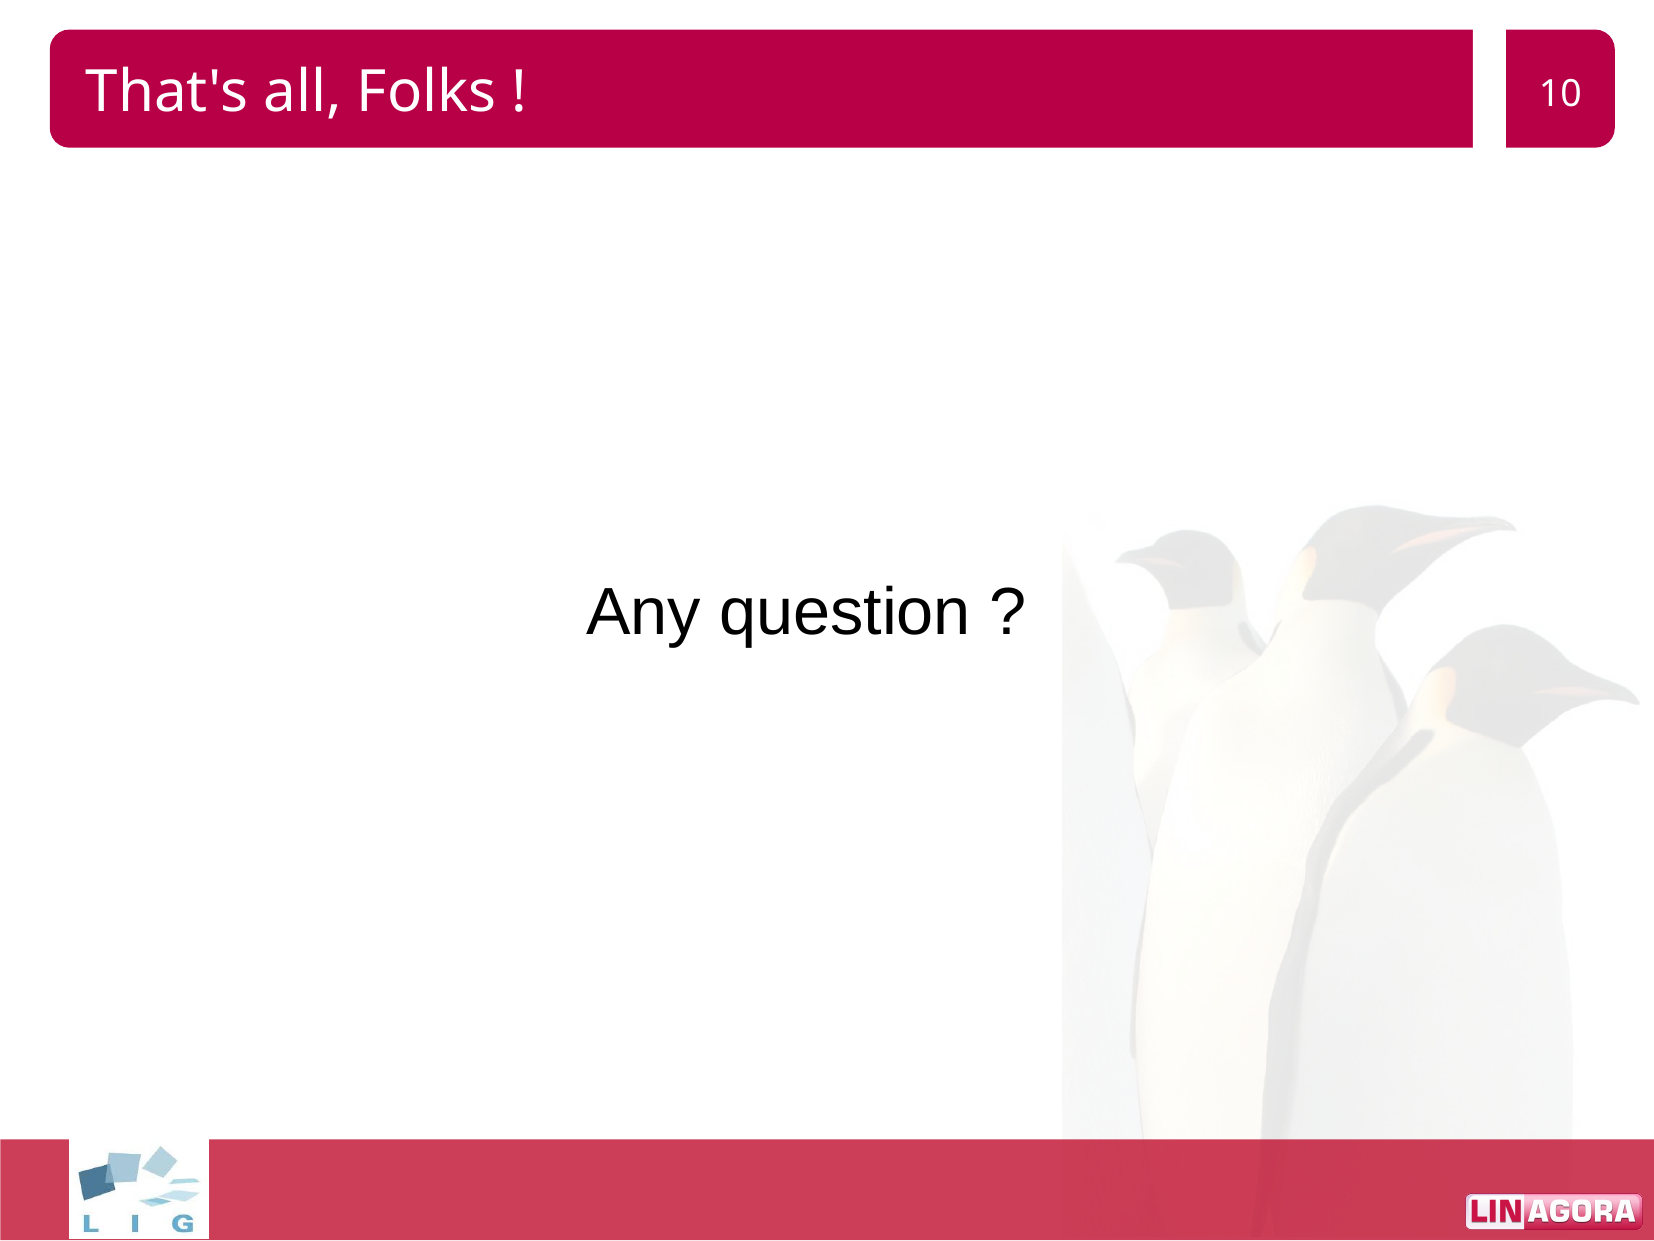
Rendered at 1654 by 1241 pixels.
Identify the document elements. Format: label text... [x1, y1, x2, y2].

picture [69, 1139, 209, 1239]
title That's all, Folks ! [85, 29, 1444, 148]
text_box Any question ? [571, 566, 1044, 656]
picture [1465, 1193, 1643, 1230]
